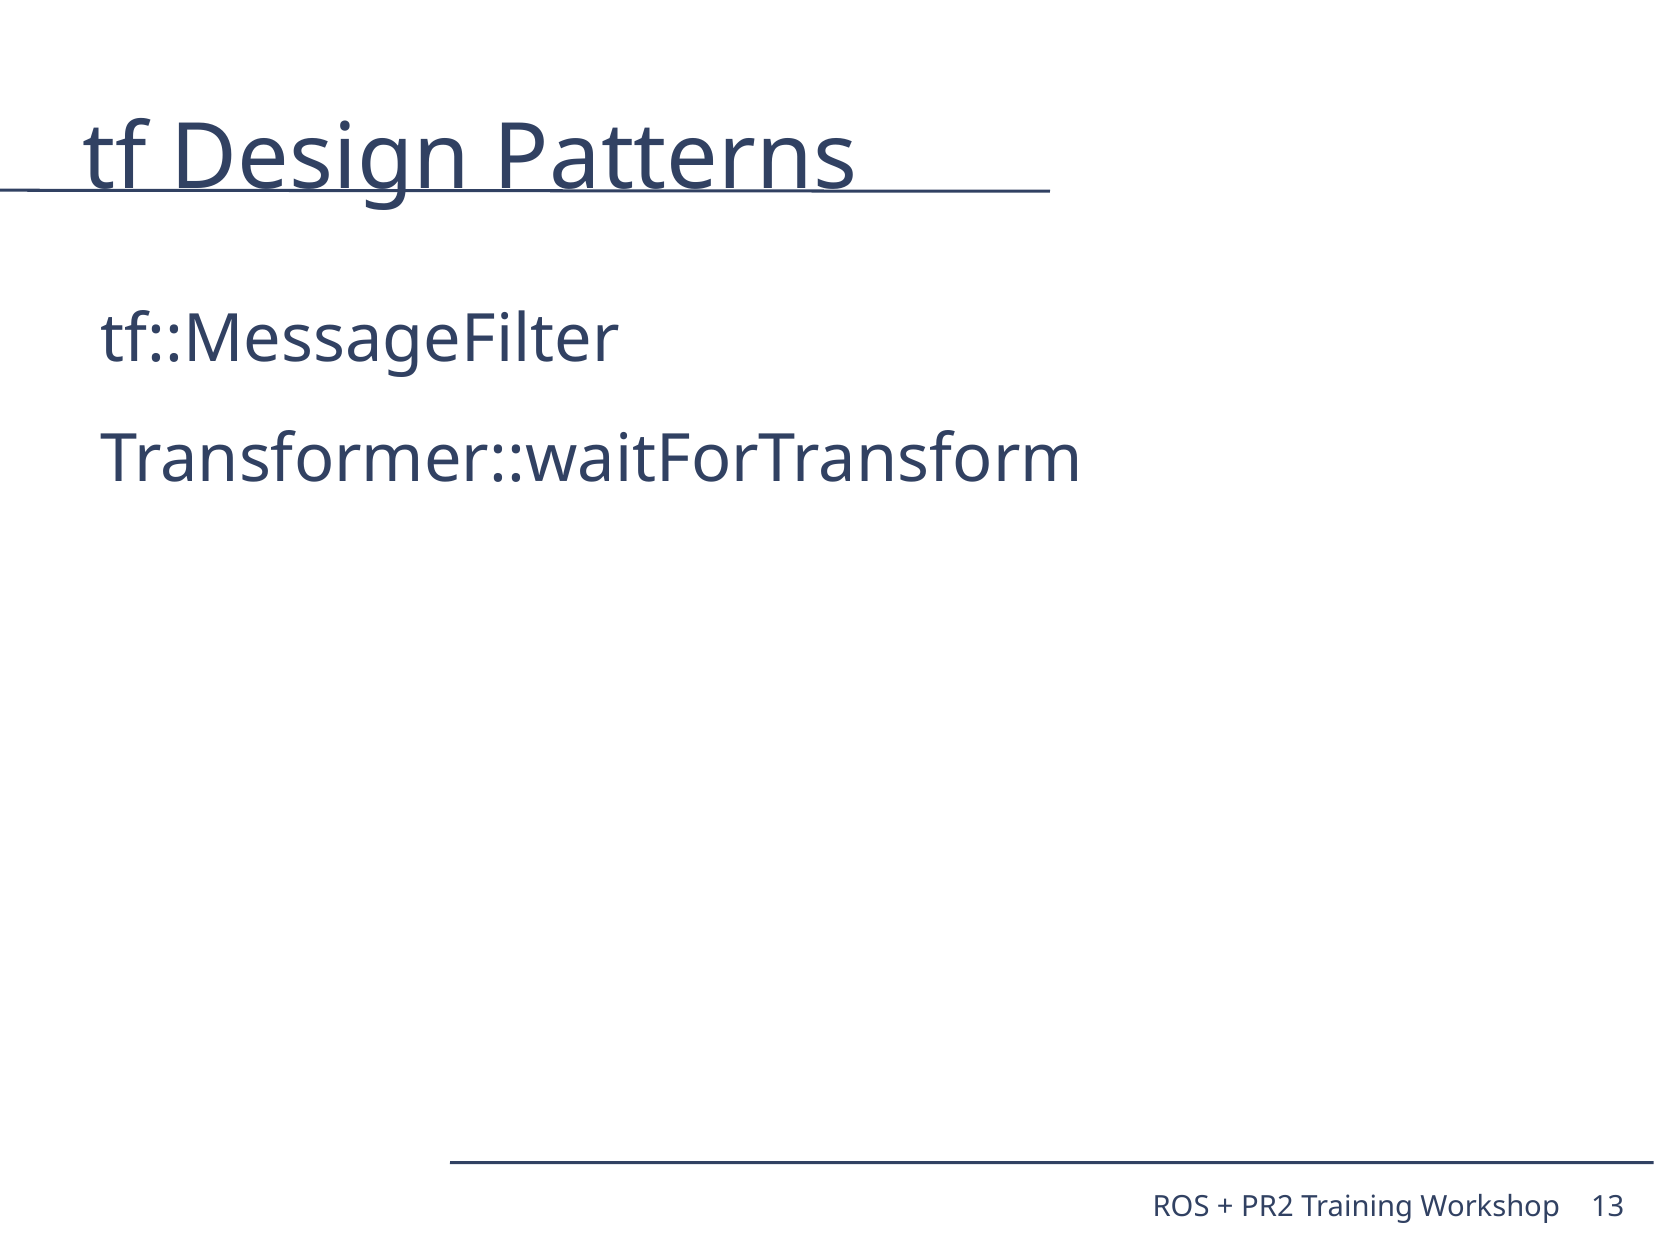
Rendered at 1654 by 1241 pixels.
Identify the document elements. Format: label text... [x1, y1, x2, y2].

title tf Design Patterns [82, 49, 1571, 257]
list tf::MessageFilter Transformer::waitForTransform [82, 290, 1571, 1109]
